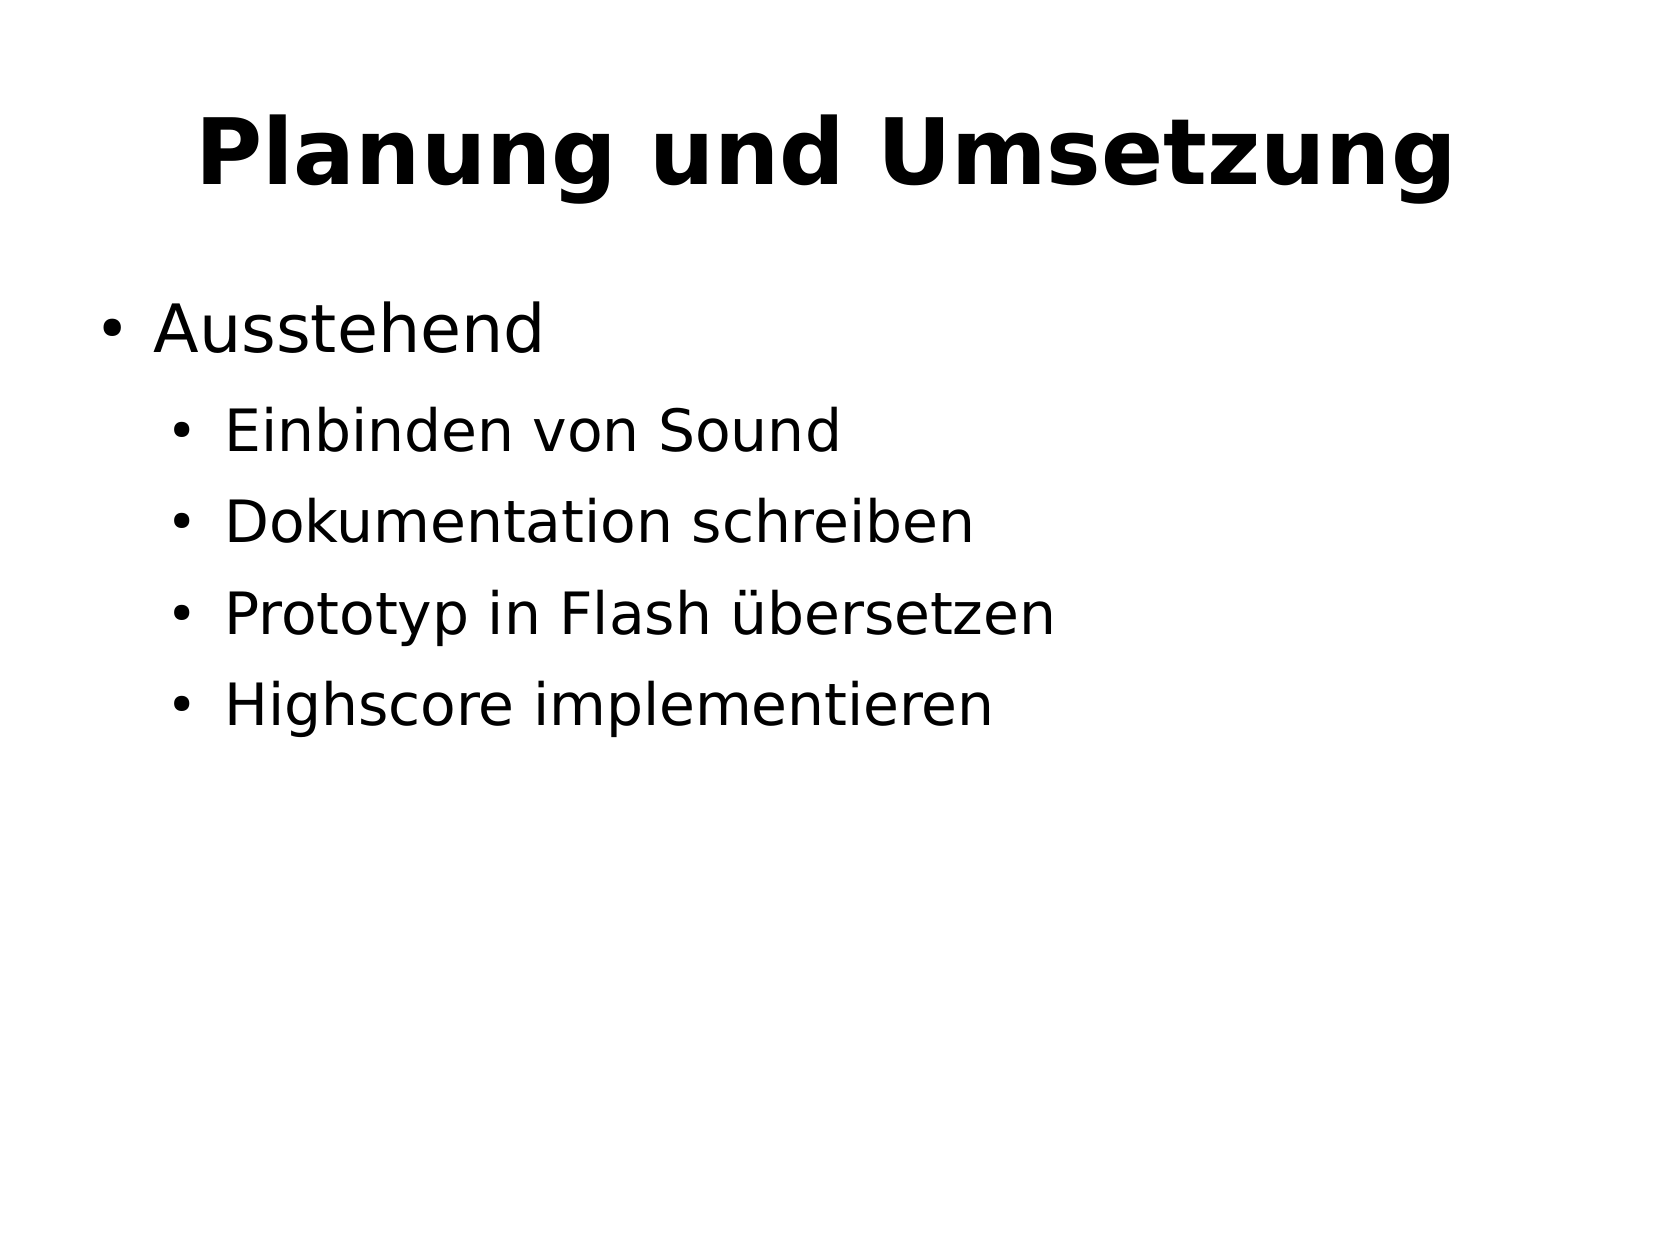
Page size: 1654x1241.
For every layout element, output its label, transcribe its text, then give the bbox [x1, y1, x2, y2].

title Planung und Umsetzung [82, 56, 1571, 250]
list Ausstehend Einbinden von Sound Dokumentation schreiben Prototyp in Flash übersetzen Highscore implementieren [82, 290, 1571, 1109]
